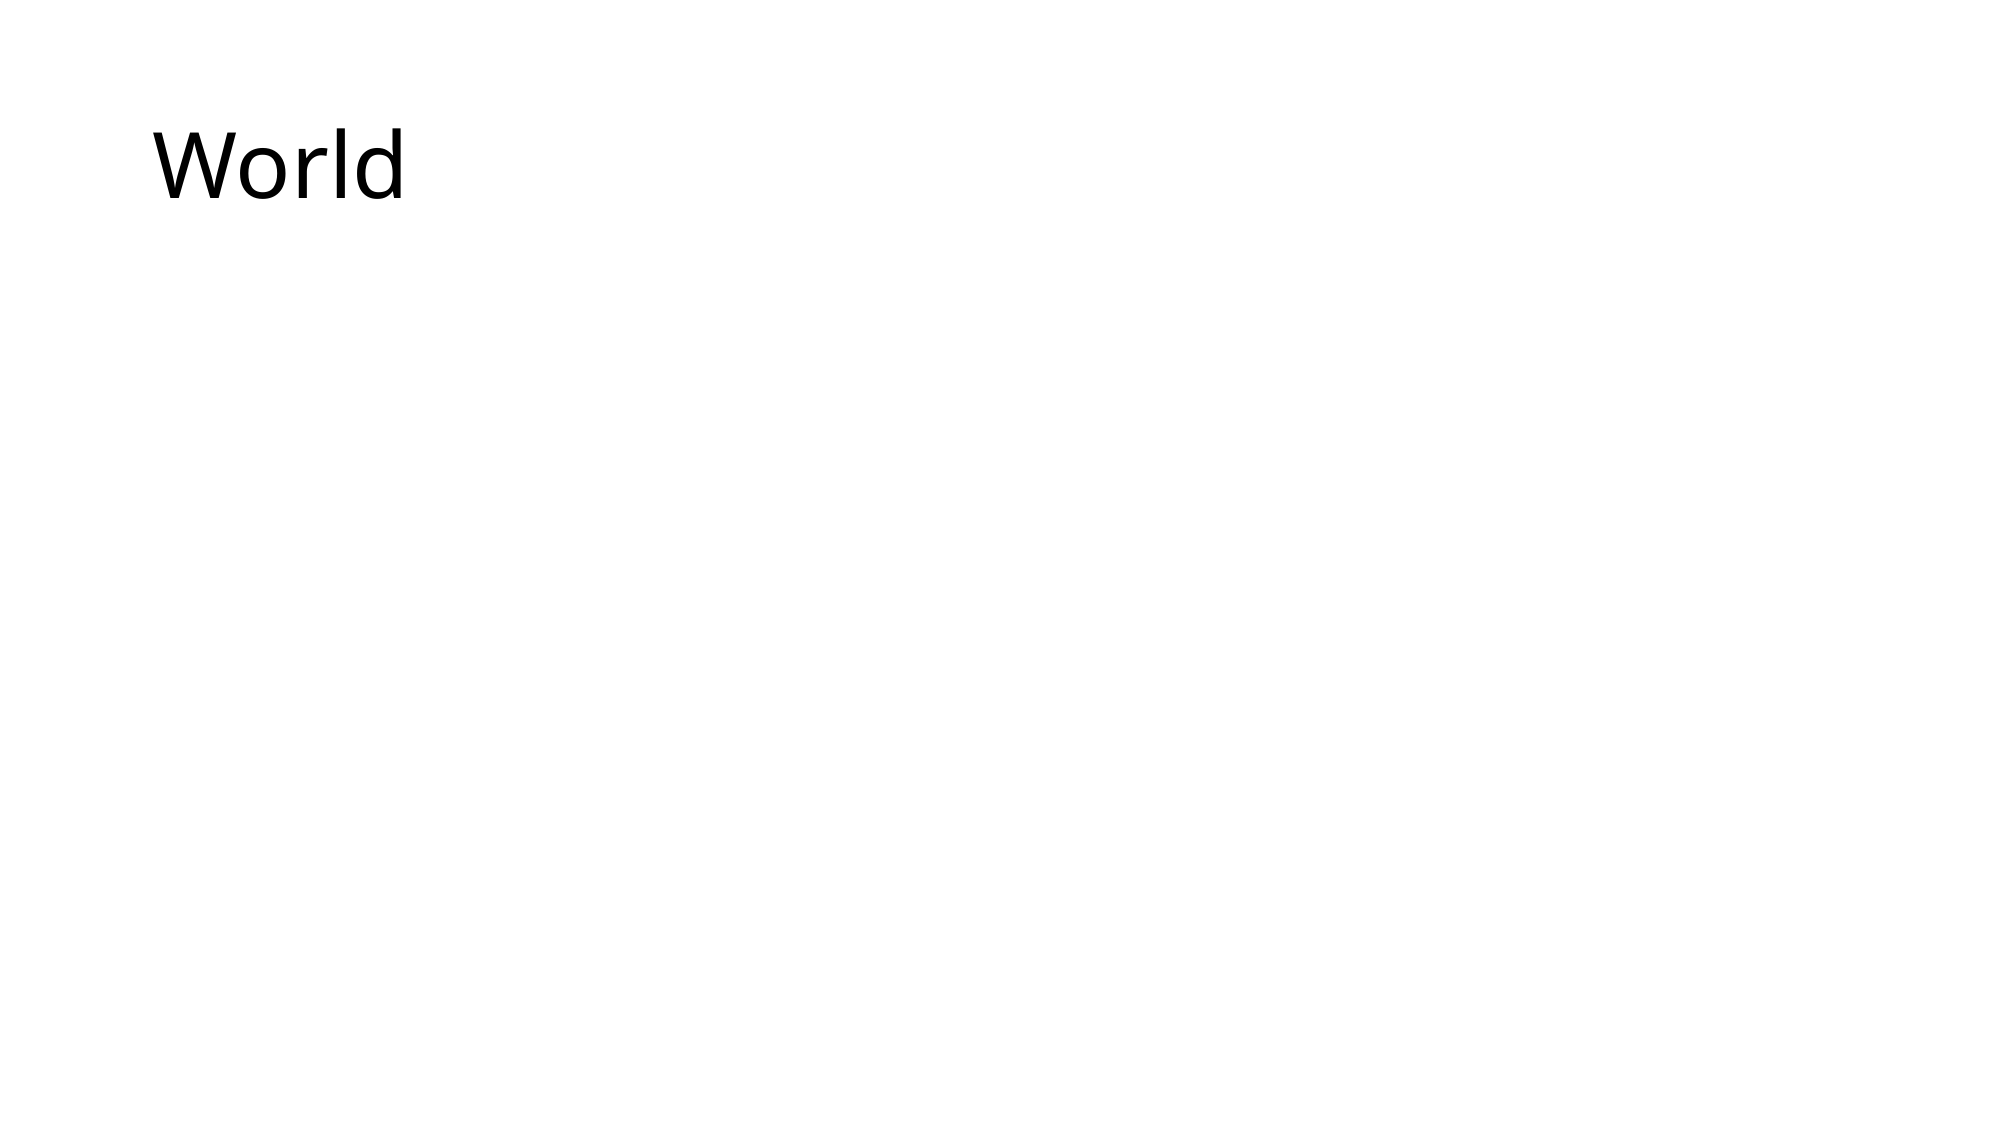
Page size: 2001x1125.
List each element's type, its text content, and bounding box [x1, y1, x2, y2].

title World [137, 59, 1863, 278]
